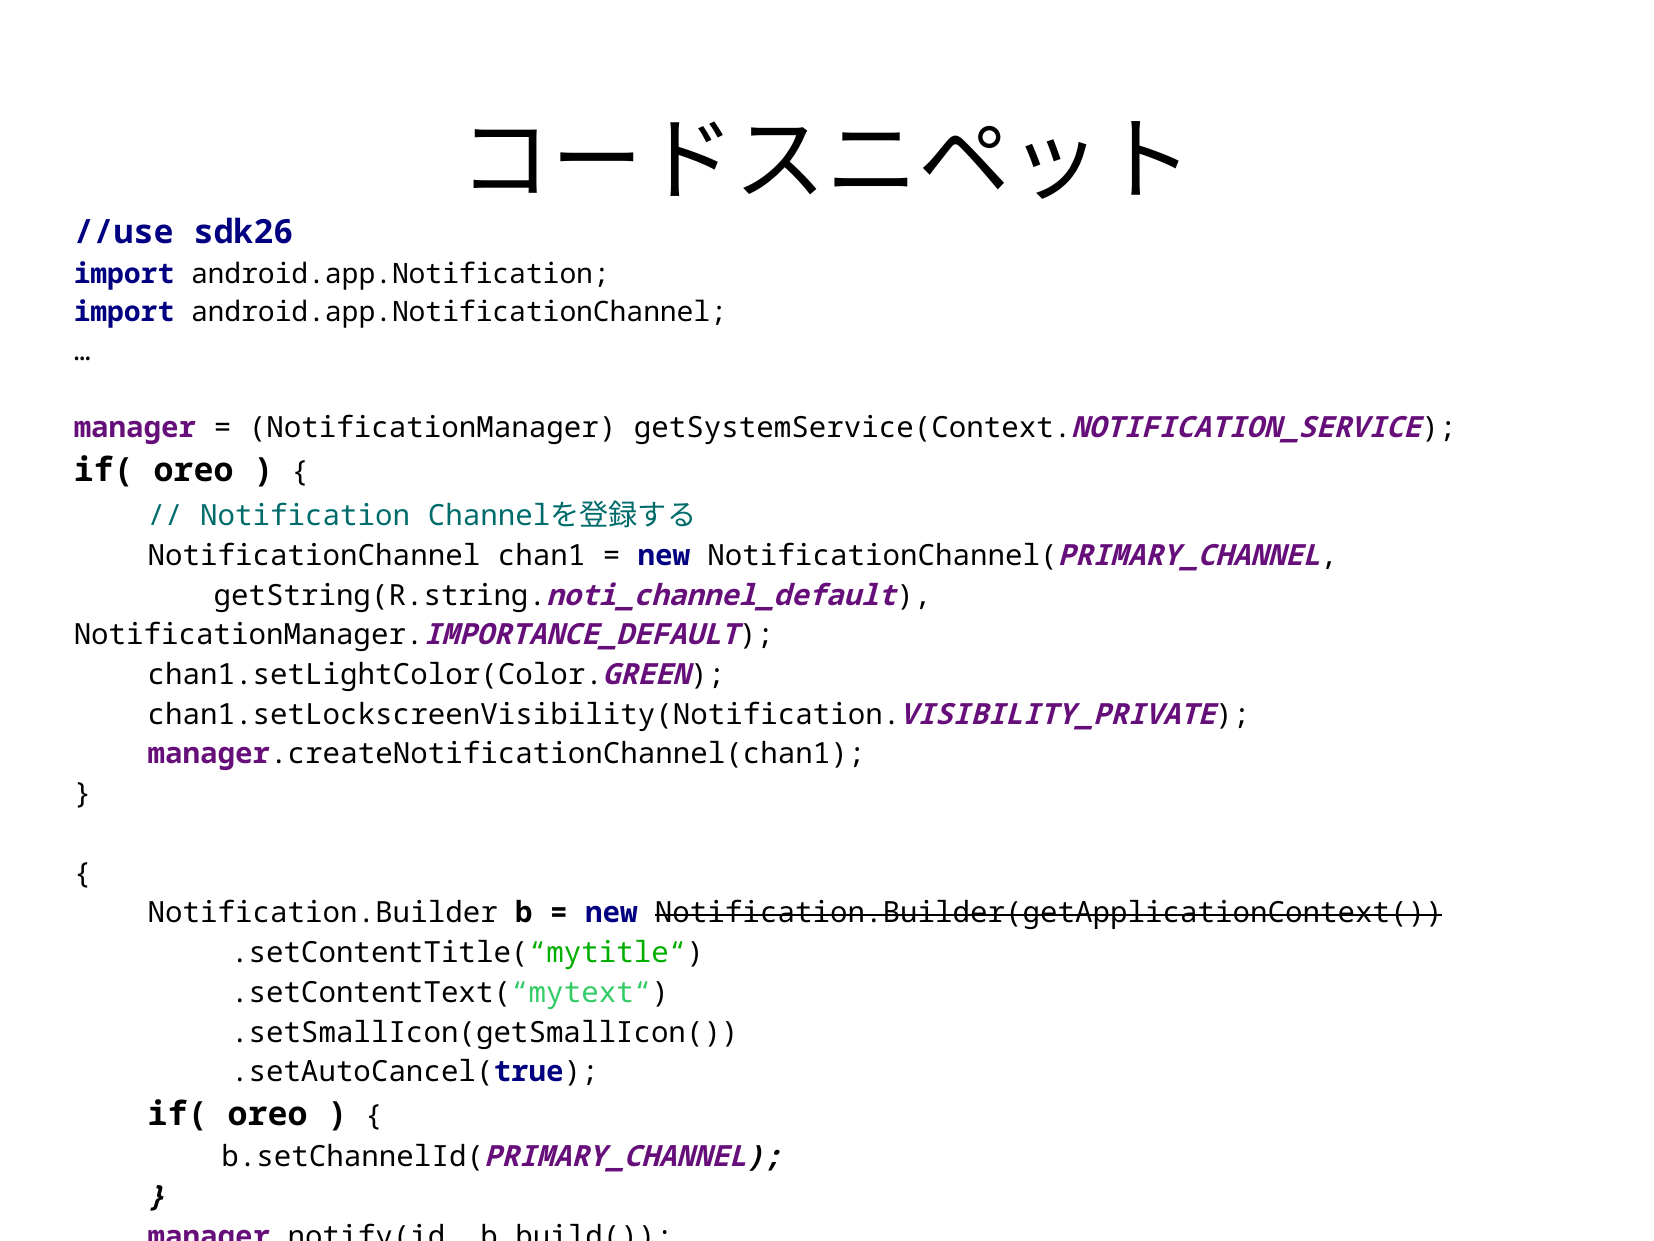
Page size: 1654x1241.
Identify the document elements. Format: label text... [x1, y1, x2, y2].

text_box //use sdk26 import android.app.Notification; import android.app.NotificationChannel; … manager = (NotificationManager) getSystemService(Context.NOTIFICATION_SERVICE); if( oreo ) { // Notification Channelを登録する NotificationChannel chan1 = new NotificationChannel(PRIMARY_CHANNEL, getString(R.string.noti_channel_default), NotificationManager.IMPORTANCE_DEFAULT); chan1.setLightColor(Color.GREEN); chan1.setLockscreenVisibility(Notification.VISIBILITY_PRIVATE); manager.createNotificationChannel(chan1); } { Notification.Builder b = new Notification.Builder(getApplicationContext()) .setContentTitle(“mytitle“) .setContentText(“mytext“) .setSmallIcon(getSmallIcon()) .setAutoCancel(true); if( oreo ) { b.setChannelId(PRIMARY_CHANNEL); } manager.notify(id, b.build()); } [59, 200, 1654, 1193]
title コードスニペット [82, 49, 1571, 200]
